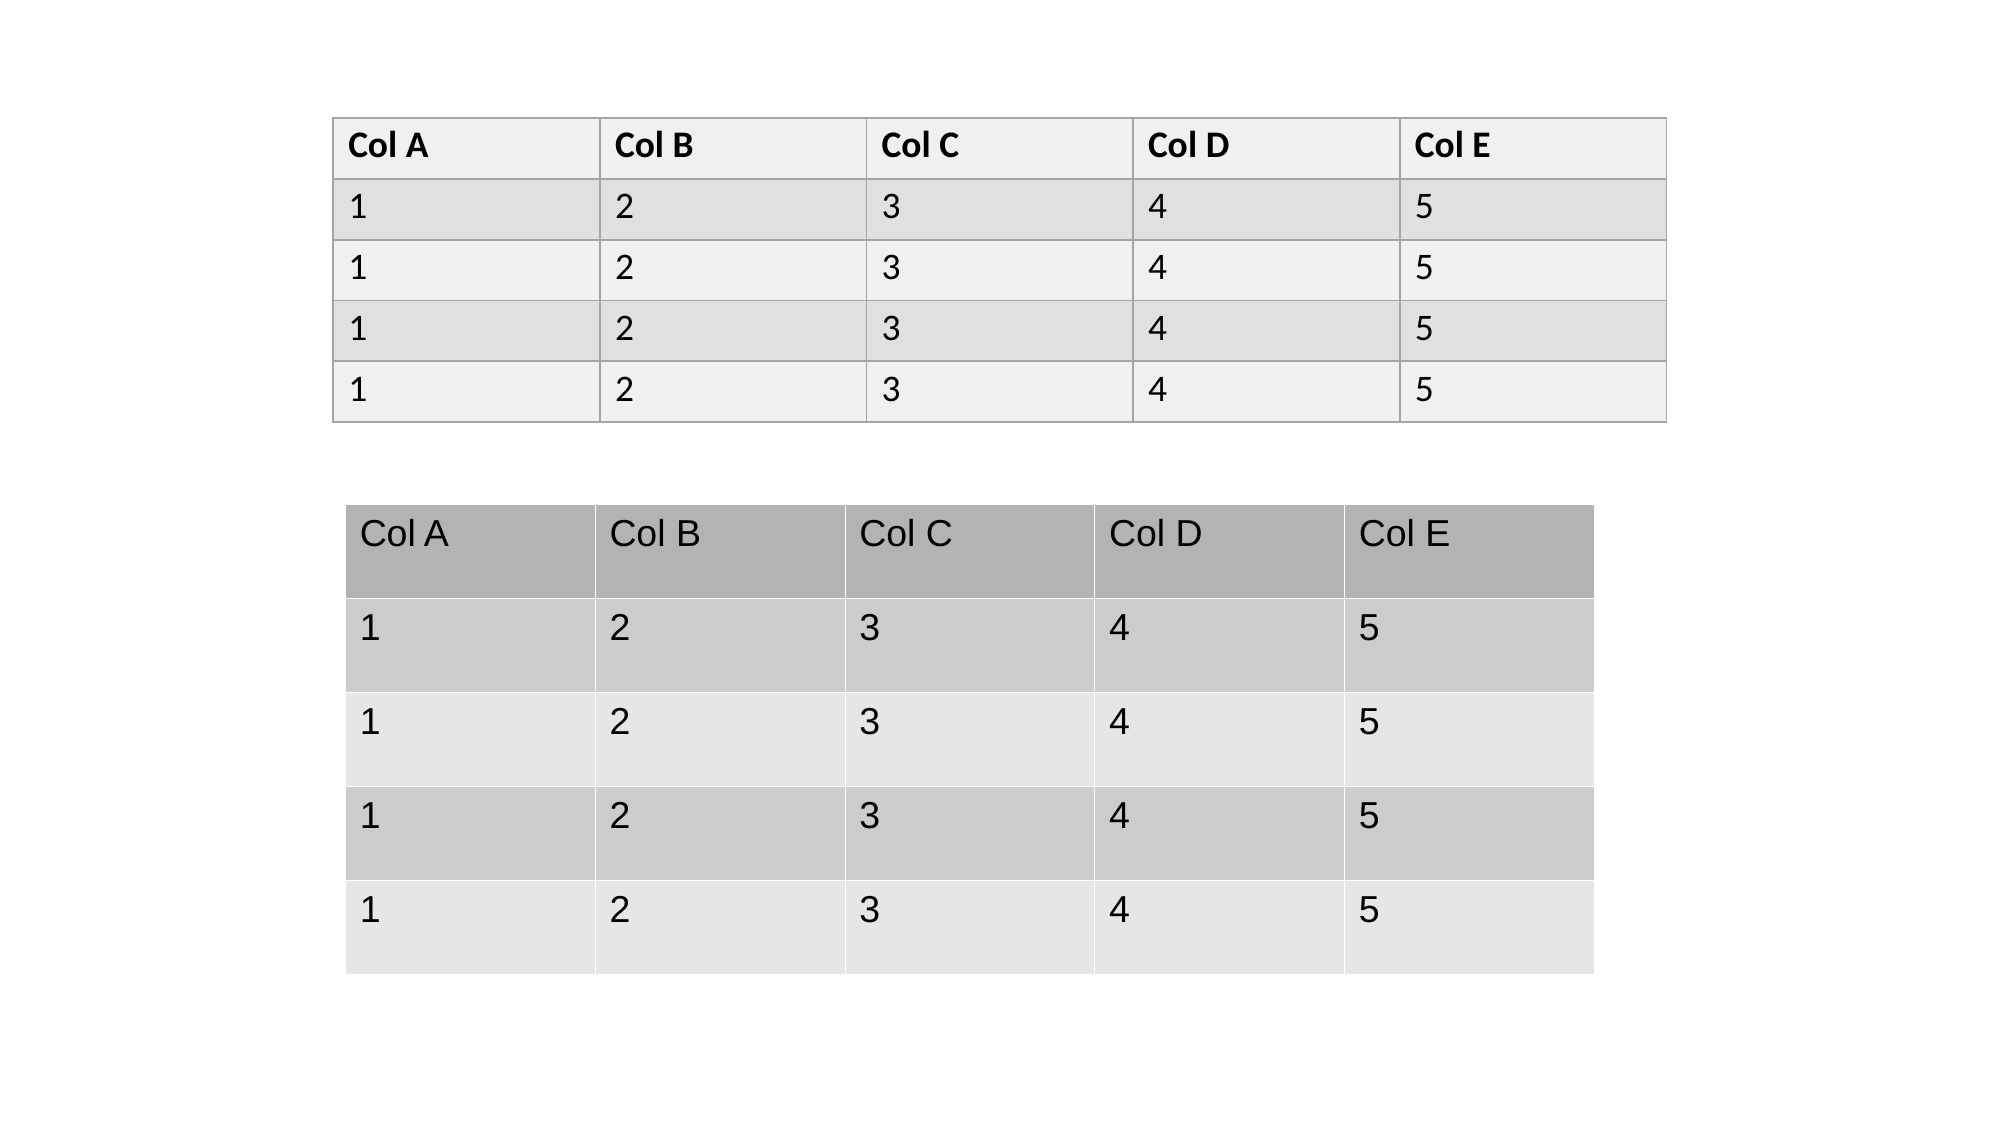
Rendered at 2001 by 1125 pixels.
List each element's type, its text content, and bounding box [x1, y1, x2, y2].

table_cell 3 [846, 693, 1094, 786]
table_cell 5 [1401, 362, 1666, 421]
table_cell 2 [596, 787, 845, 880]
table_cell 3 [867, 241, 1132, 300]
table_cell 2 [601, 241, 866, 300]
table_cell 2 [601, 301, 866, 360]
table_cell 4 [1095, 881, 1344, 974]
table_cell 5 [1345, 693, 1594, 786]
table_cell 5 [1401, 180, 1666, 239]
table_header Col C [867, 119, 1132, 178]
table_header Col B [596, 505, 845, 598]
table_cell 2 [596, 599, 845, 692]
table_cell 5 [1401, 301, 1666, 360]
table_cell 4 [1134, 362, 1399, 421]
table_cell 2 [596, 693, 845, 786]
table_header Col B [601, 119, 866, 178]
table_cell 1 [334, 241, 599, 300]
table_header Col A [334, 119, 599, 178]
table_cell 4 [1134, 180, 1399, 239]
table_cell 4 [1095, 693, 1344, 786]
table_cell 3 [867, 180, 1132, 239]
table_header Col C [846, 505, 1094, 598]
table_cell 4 [1134, 241, 1399, 300]
table_cell 1 [334, 180, 599, 239]
table_cell 5 [1345, 881, 1594, 974]
table_cell 2 [601, 362, 866, 421]
table_cell 3 [846, 881, 1094, 974]
table_header Col D [1095, 505, 1344, 598]
table_cell 4 [1134, 301, 1399, 360]
table_cell 5 [1345, 787, 1594, 880]
table_cell 1 [346, 693, 595, 786]
table_cell 1 [346, 881, 595, 974]
table_header Col E [1401, 119, 1666, 178]
table_cell 1 [334, 301, 599, 360]
table_cell 3 [867, 301, 1132, 360]
table_cell 3 [867, 362, 1132, 421]
table_header Col D [1134, 119, 1399, 178]
table_header Col A [346, 505, 595, 598]
table_cell 4 [1095, 787, 1344, 880]
table_cell 4 [1095, 599, 1344, 692]
table_cell 2 [596, 881, 845, 974]
table_cell 2 [601, 180, 866, 239]
table_cell 5 [1401, 241, 1666, 300]
table_cell 3 [846, 599, 1094, 692]
table_cell 1 [334, 362, 599, 421]
table_cell 1 [346, 599, 595, 692]
table_cell 1 [346, 787, 595, 880]
table_header Col E [1345, 505, 1594, 598]
table_cell 5 [1345, 599, 1594, 692]
table_cell 3 [846, 787, 1094, 880]
